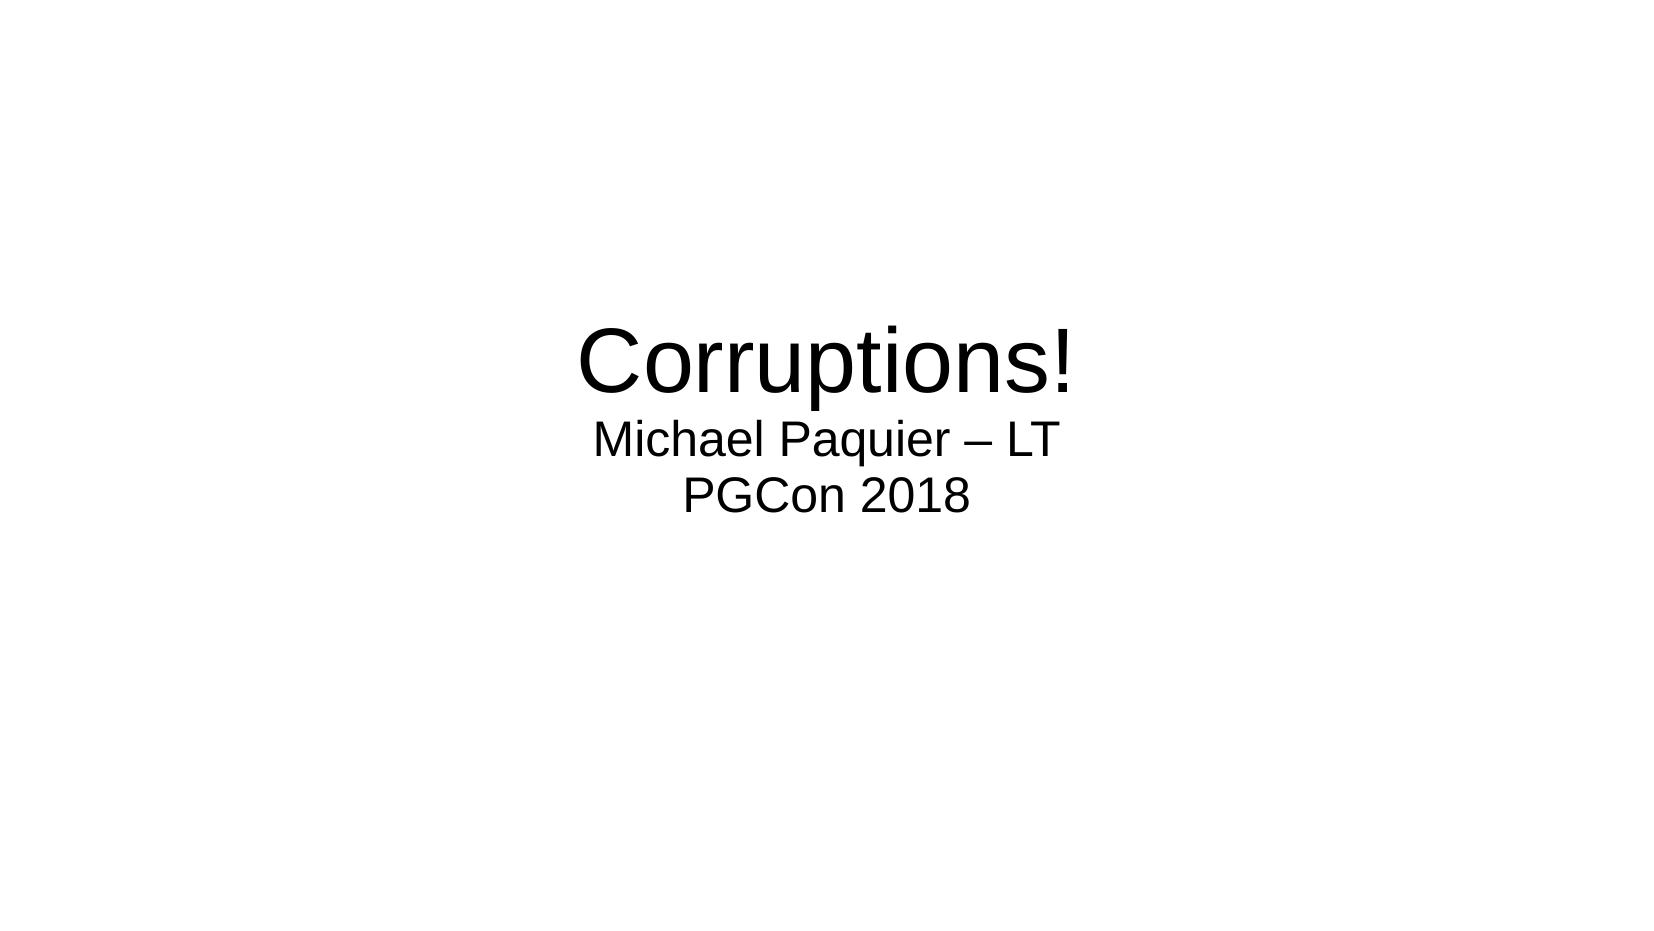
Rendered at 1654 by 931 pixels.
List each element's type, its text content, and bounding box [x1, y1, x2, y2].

title Corruptions! Michael Paquier – LT PGCon 2018 [82, 37, 1571, 796]
